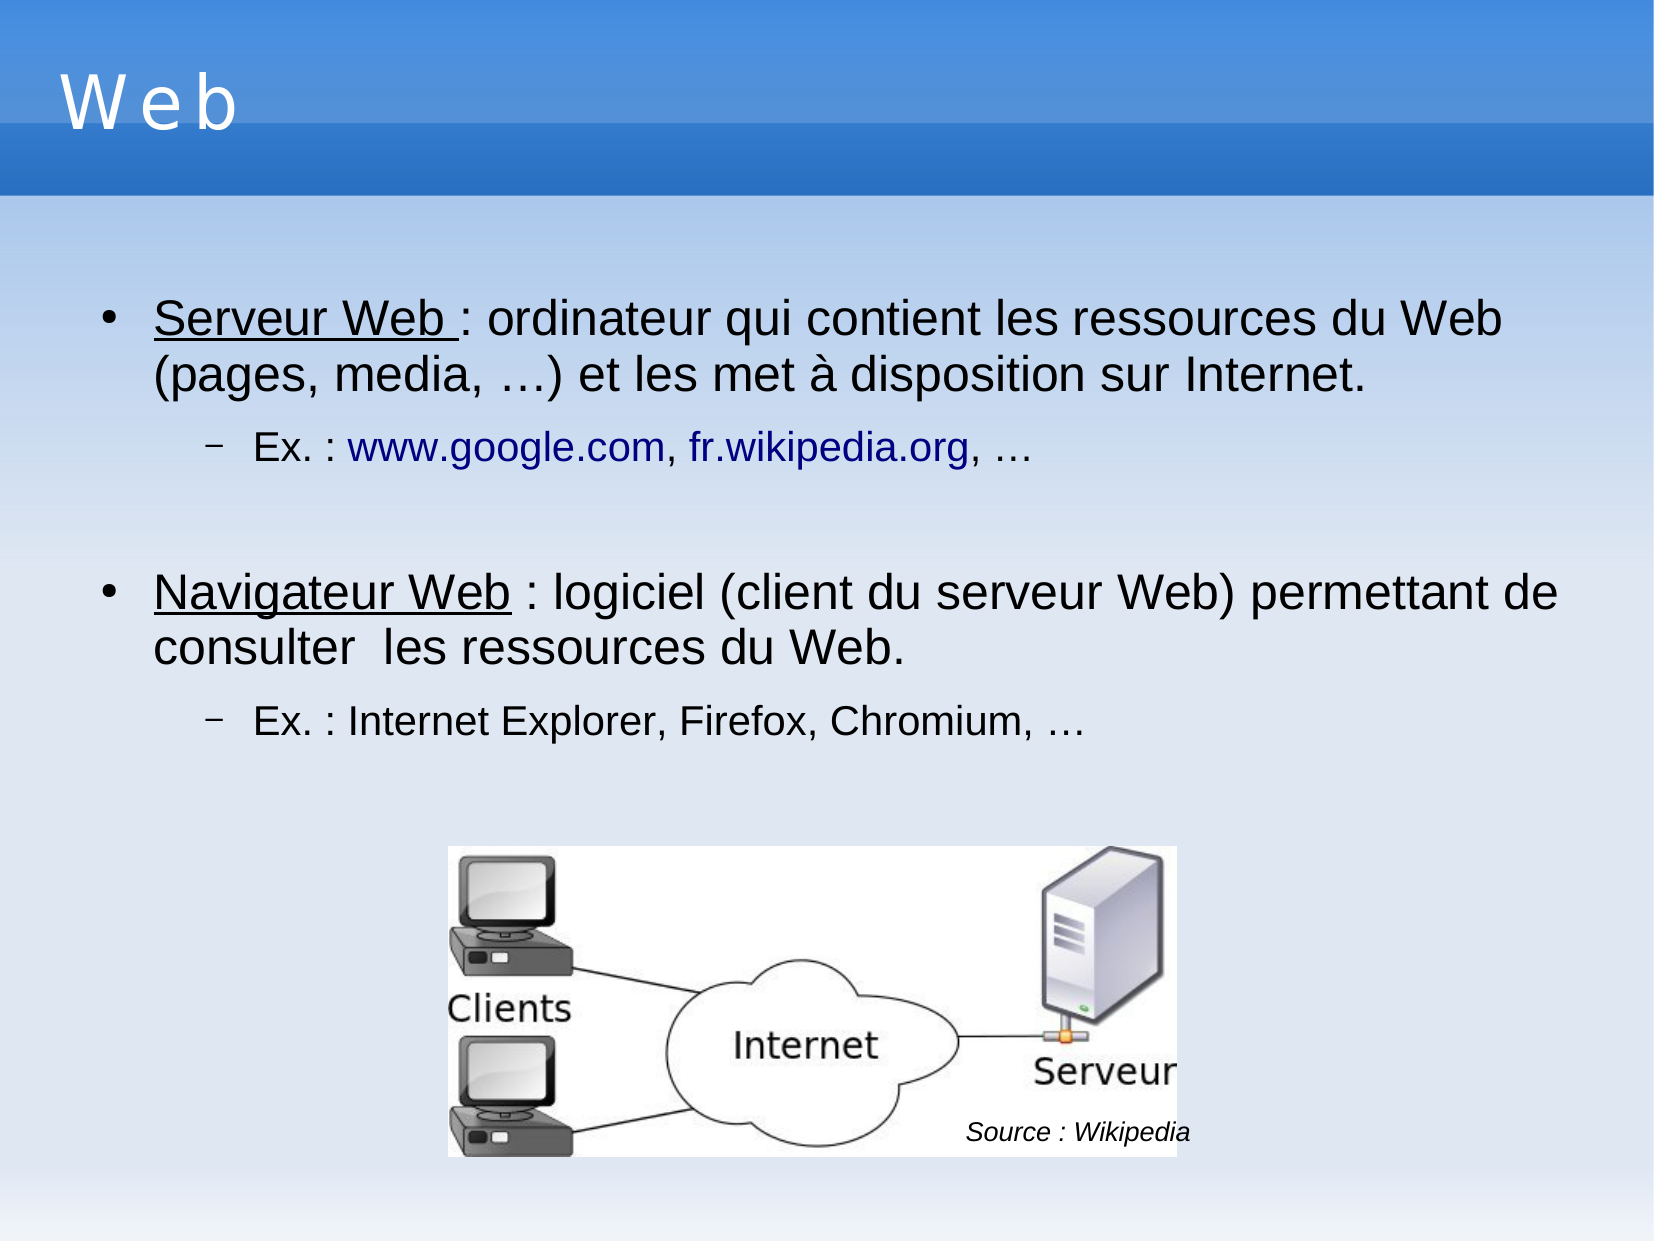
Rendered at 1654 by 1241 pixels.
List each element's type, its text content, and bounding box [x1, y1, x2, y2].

text_box Source : Wikipedia [741, 1110, 1206, 1163]
title Web [59, 29, 1270, 178]
list Serveur Web : ordinateur qui contient les ressources du Web (pages, media, …) et les met à disposition sur Internet. Ex. : www.google.com, fr.wikipedia.org, … Navigateur Web : logiciel (client du serveur Web) permettant de consulter les ressources du Web. Ex. : Internet Explorer, Firefox, Chromium, … [82, 290, 1571, 1109]
picture [0, 0, 1654, 1241]
